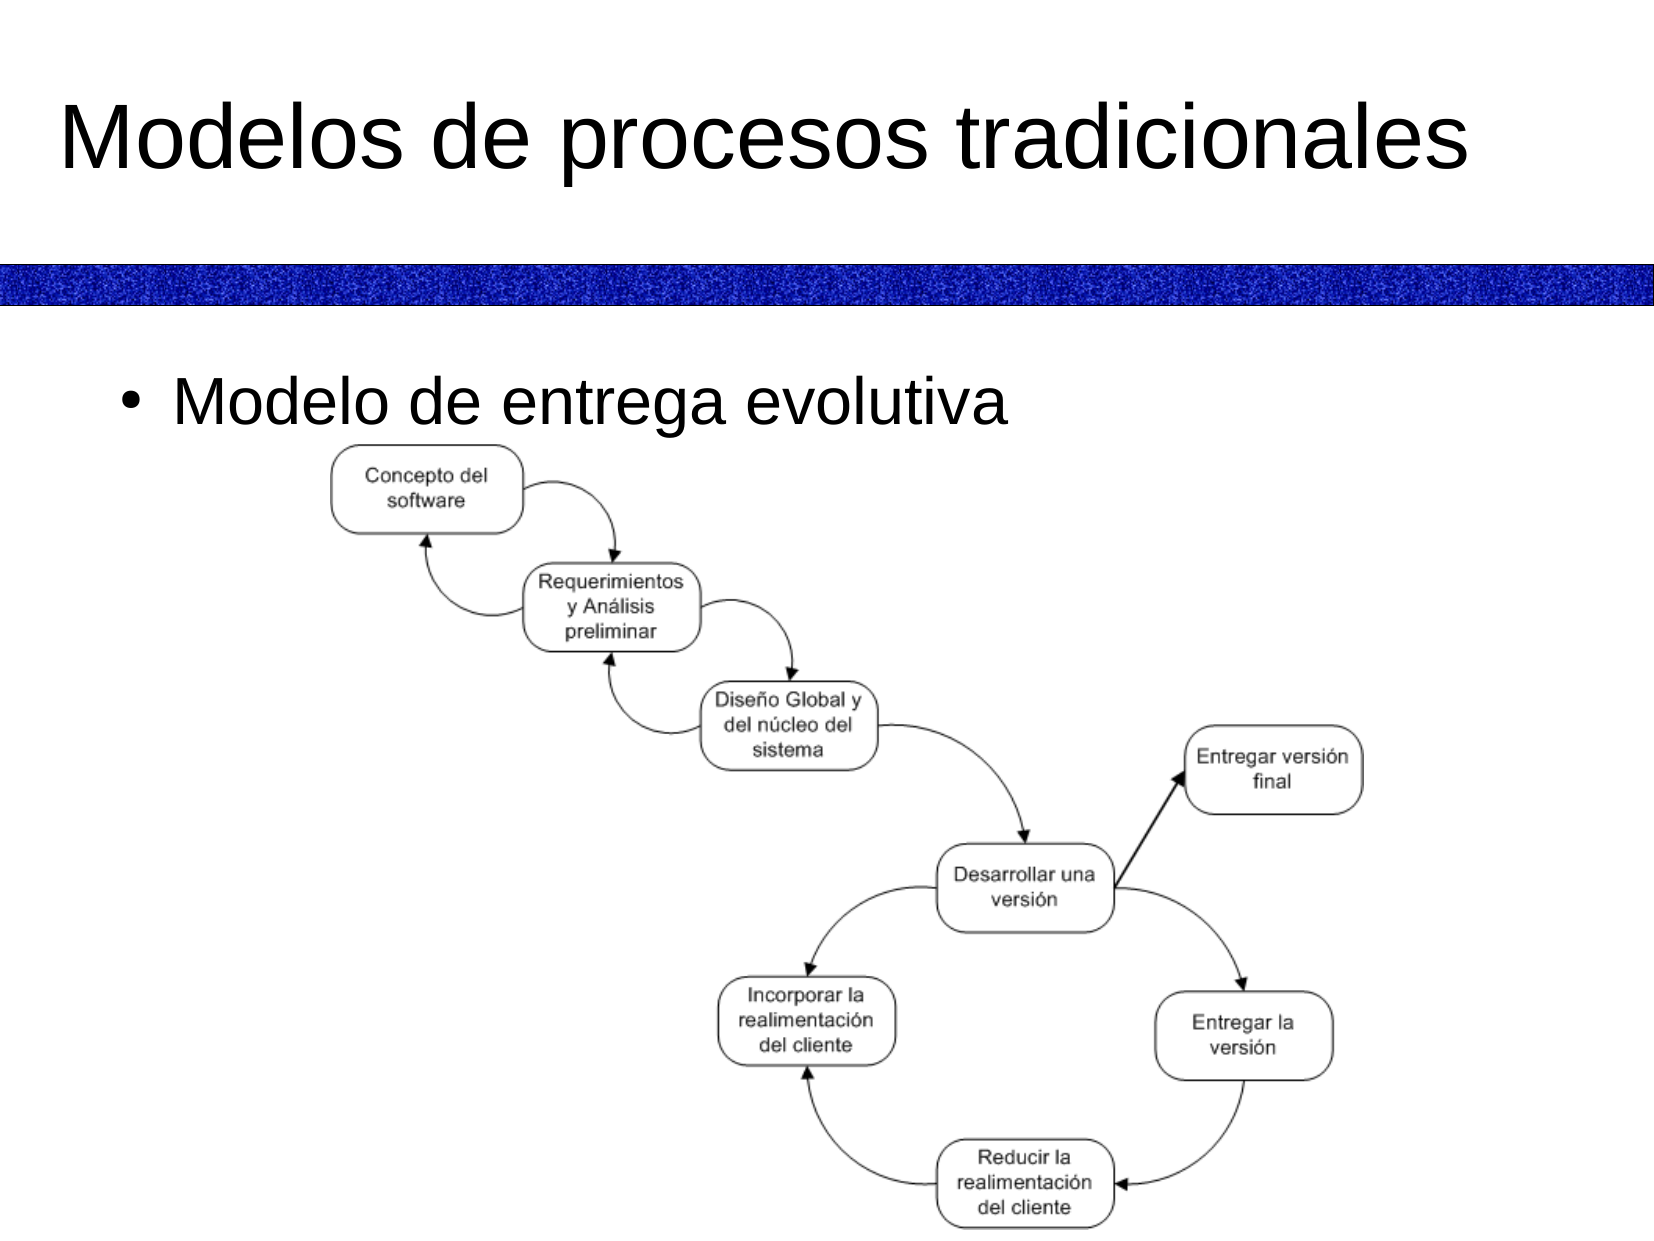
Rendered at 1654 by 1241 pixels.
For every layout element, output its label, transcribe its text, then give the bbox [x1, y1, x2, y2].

picture [0, 265, 1653, 305]
picture [330, 443, 1364, 1230]
list Modelo de entrega evolutiva [101, 363, 1549, 1168]
title Modelos de procesos tradicionales [58, 14, 1595, 260]
